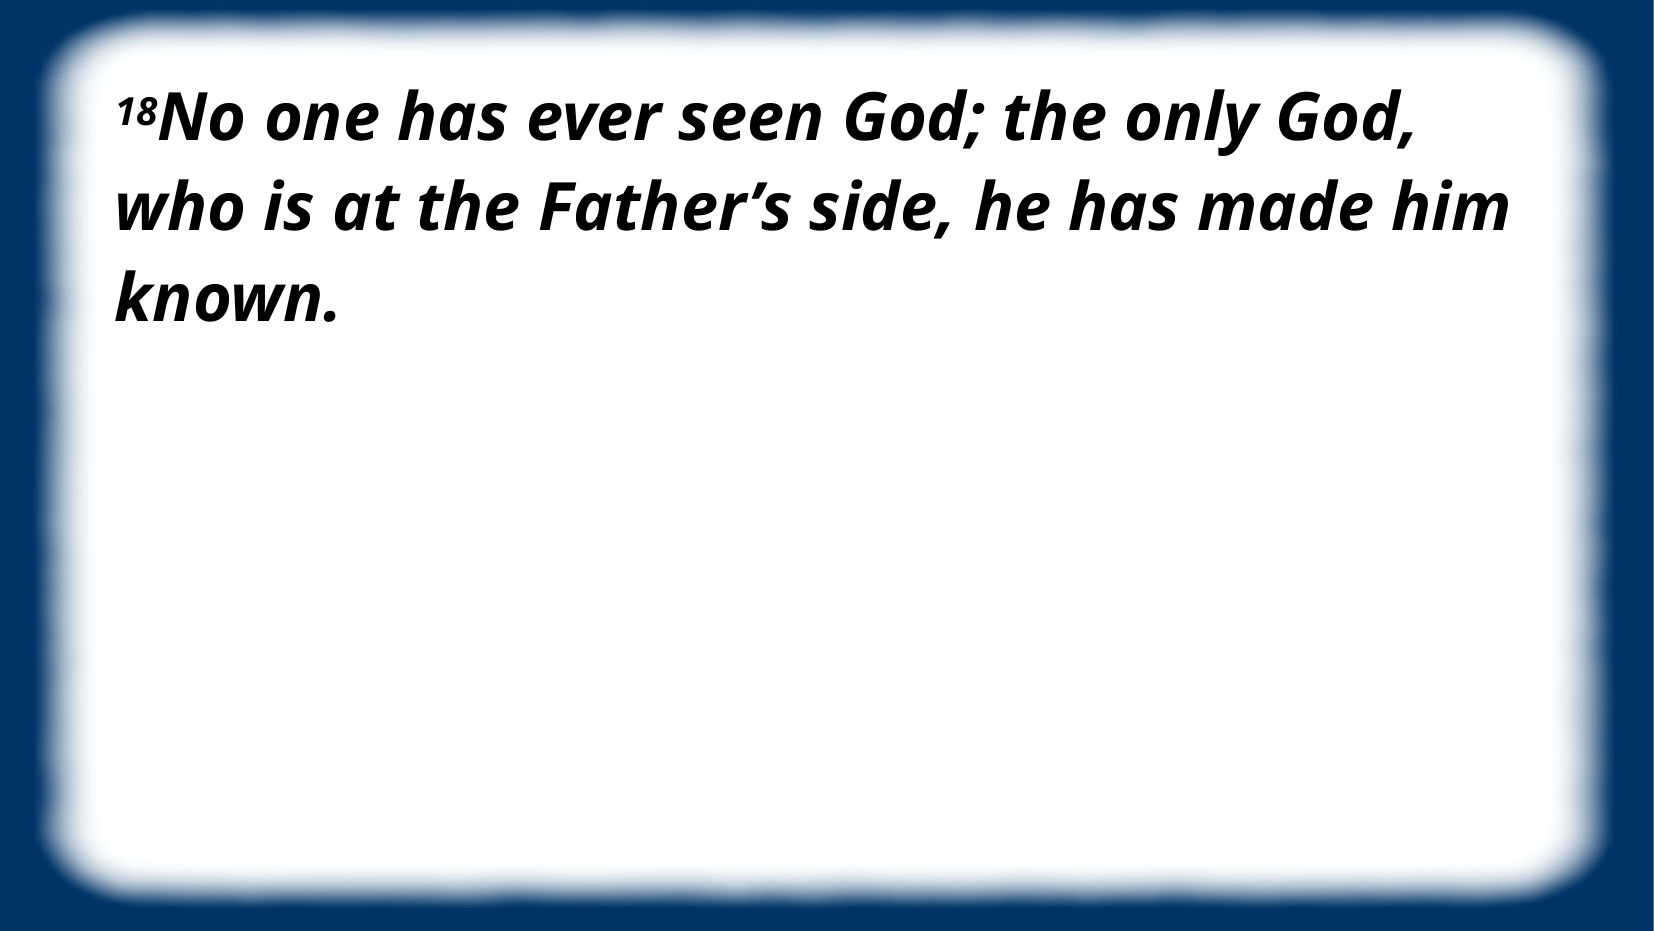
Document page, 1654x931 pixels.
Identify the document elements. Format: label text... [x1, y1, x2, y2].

text_box 18No one has ever seen God; the only God, who is at the Father’s side, he has made him known. [100, 61, 1561, 271]
picture [0, 0, 1654, 931]
